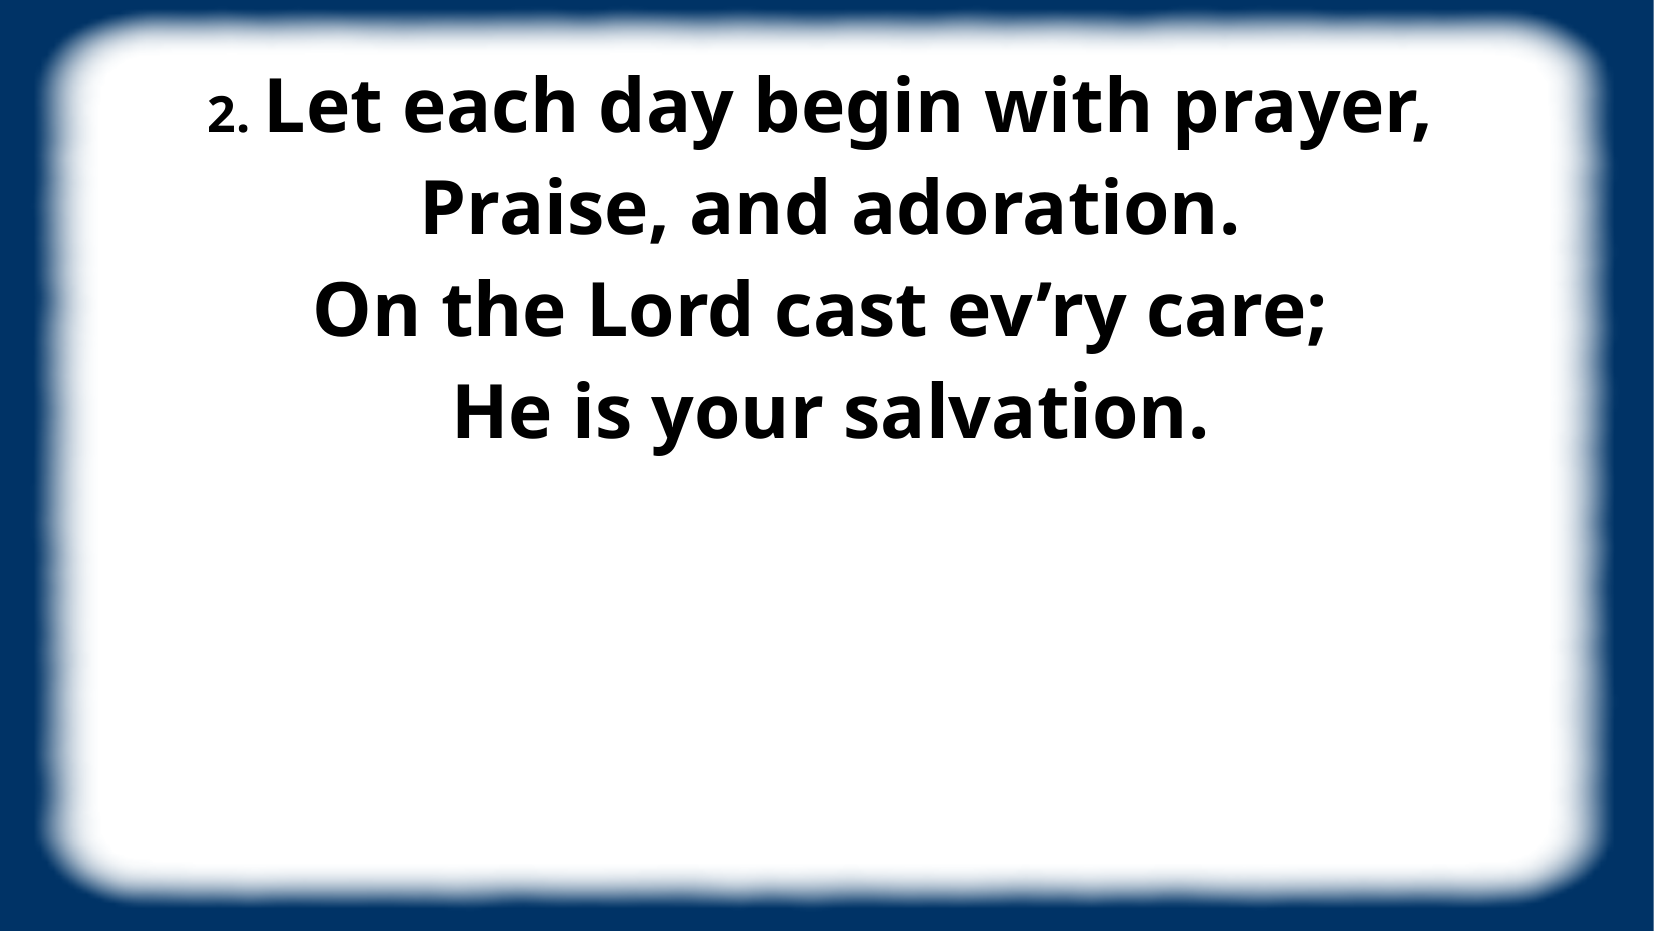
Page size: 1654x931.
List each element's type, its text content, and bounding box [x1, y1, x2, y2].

text_box [105, 30, 1561, 400]
text_box 2. Let each day begin with prayer, Praise, and adoration. On the Lord cast ev’ry care; He is your salvation. [140, 44, 1521, 459]
picture [0, 0, 1654, 931]
